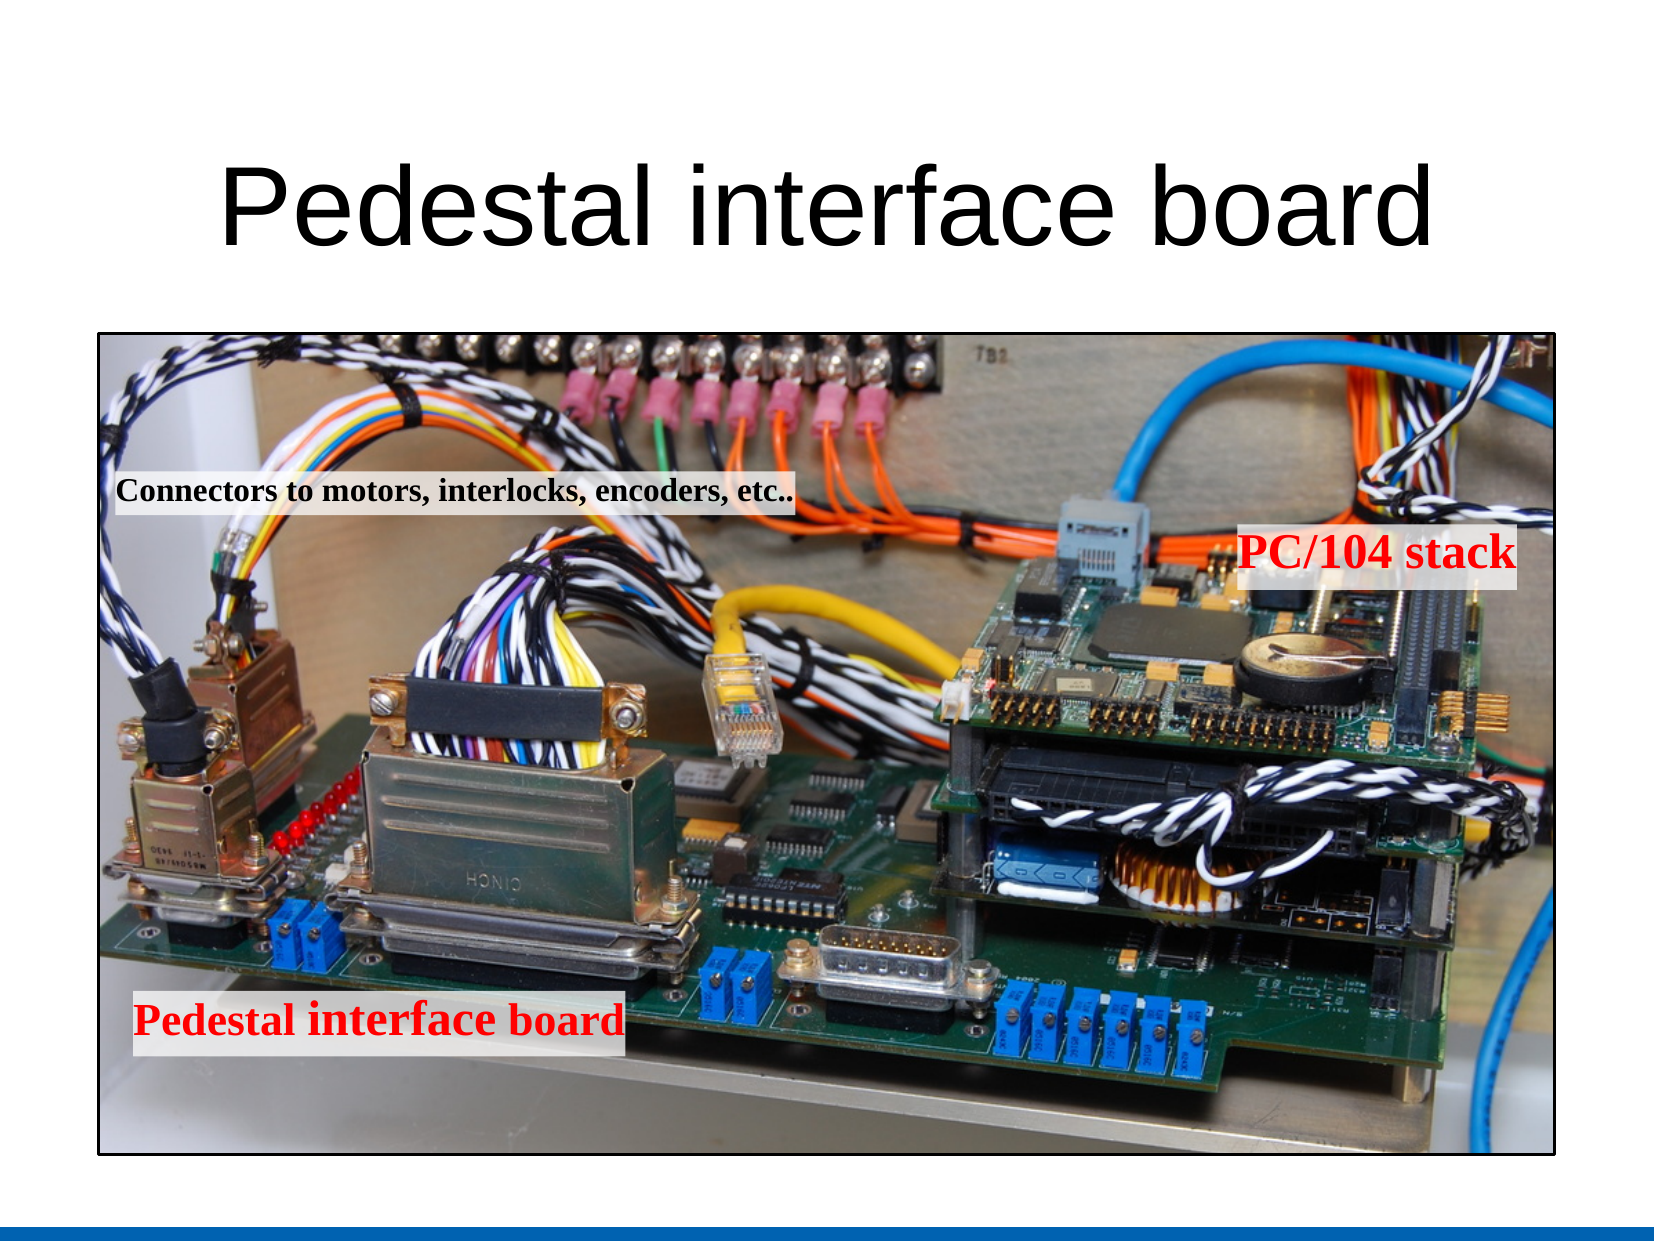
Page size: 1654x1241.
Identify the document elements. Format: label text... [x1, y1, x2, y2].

text_box Connectors to motors, interlocks, encoders, etc.. [115, 471, 796, 516]
text_box Pedestal interface board [133, 990, 626, 1057]
title Pedestal interface board [121, 102, 1533, 311]
text_box PC/104 stack [1237, 524, 1517, 590]
picture [100, 335, 1553, 1153]
